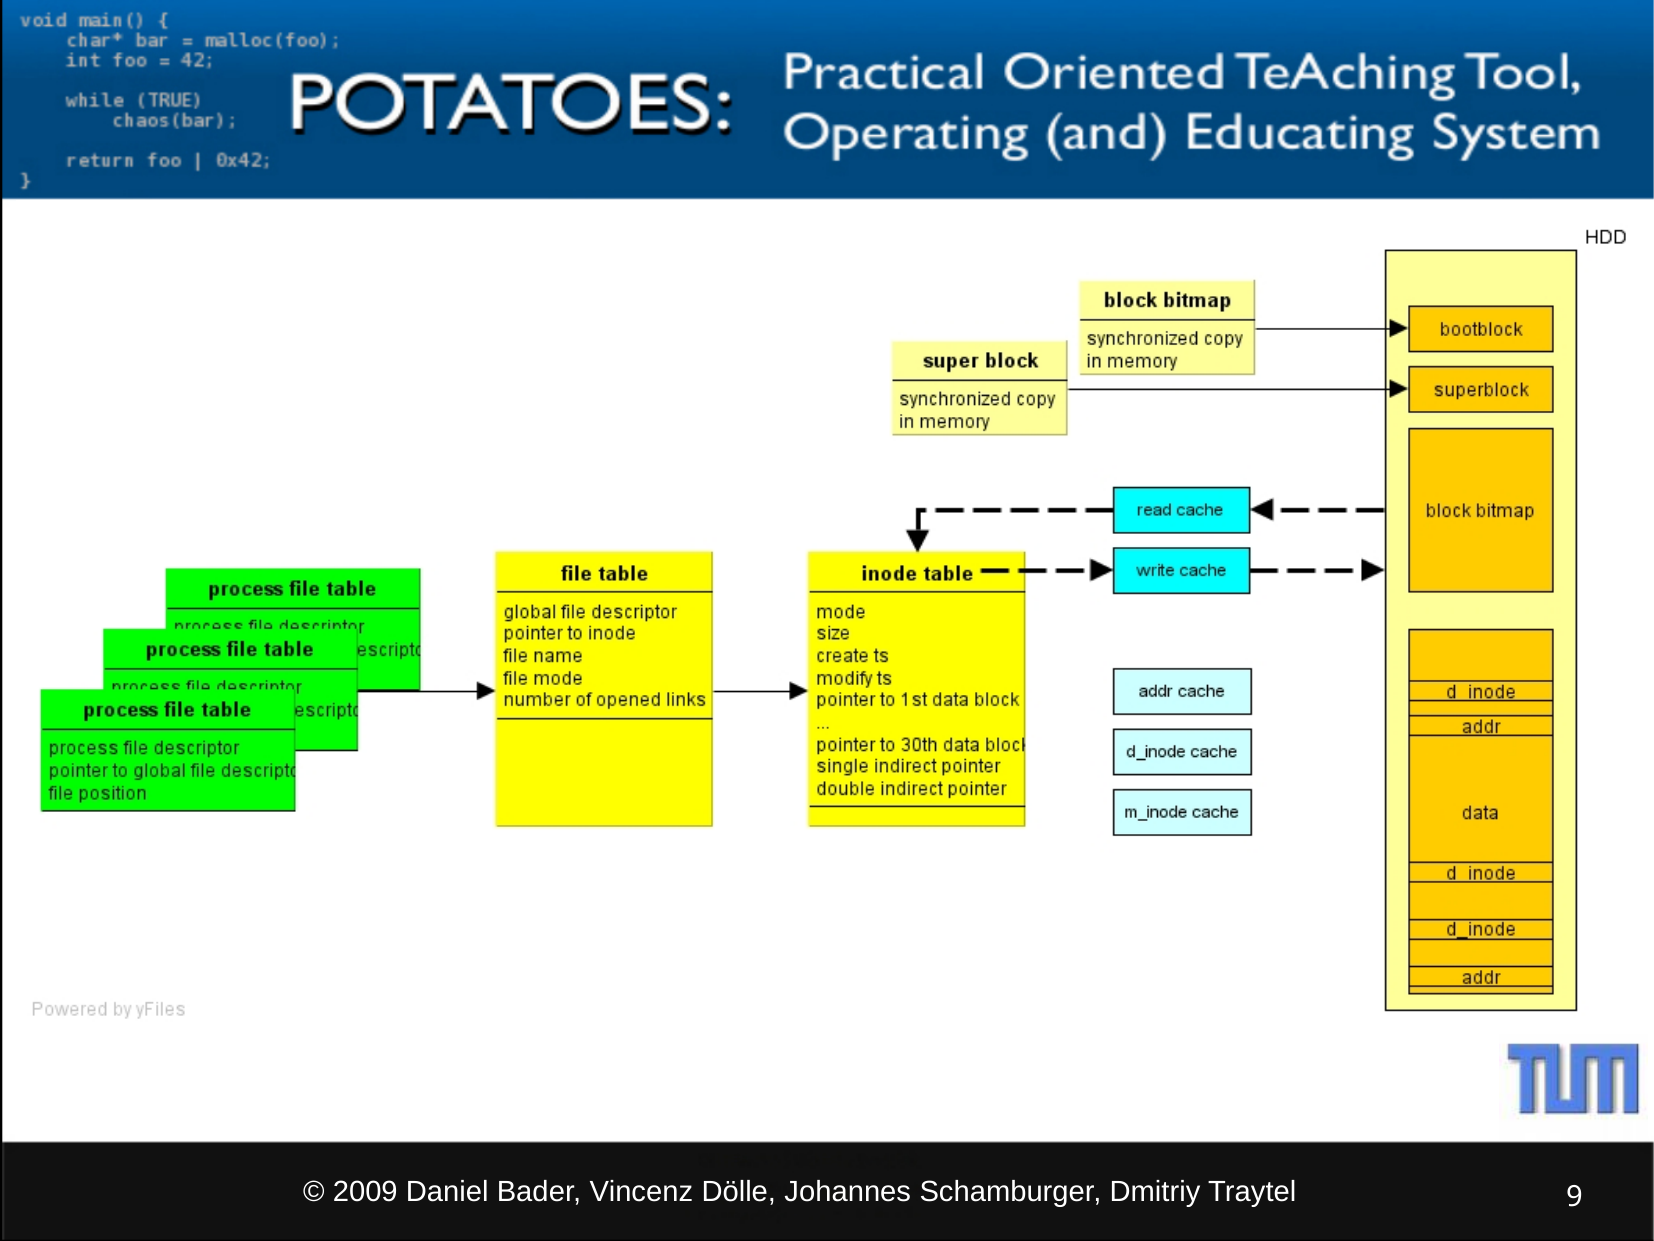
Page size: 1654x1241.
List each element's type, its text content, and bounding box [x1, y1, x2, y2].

picture [0, 0, 1654, 1241]
title Dateisystem [76, 159, 1565, 200]
